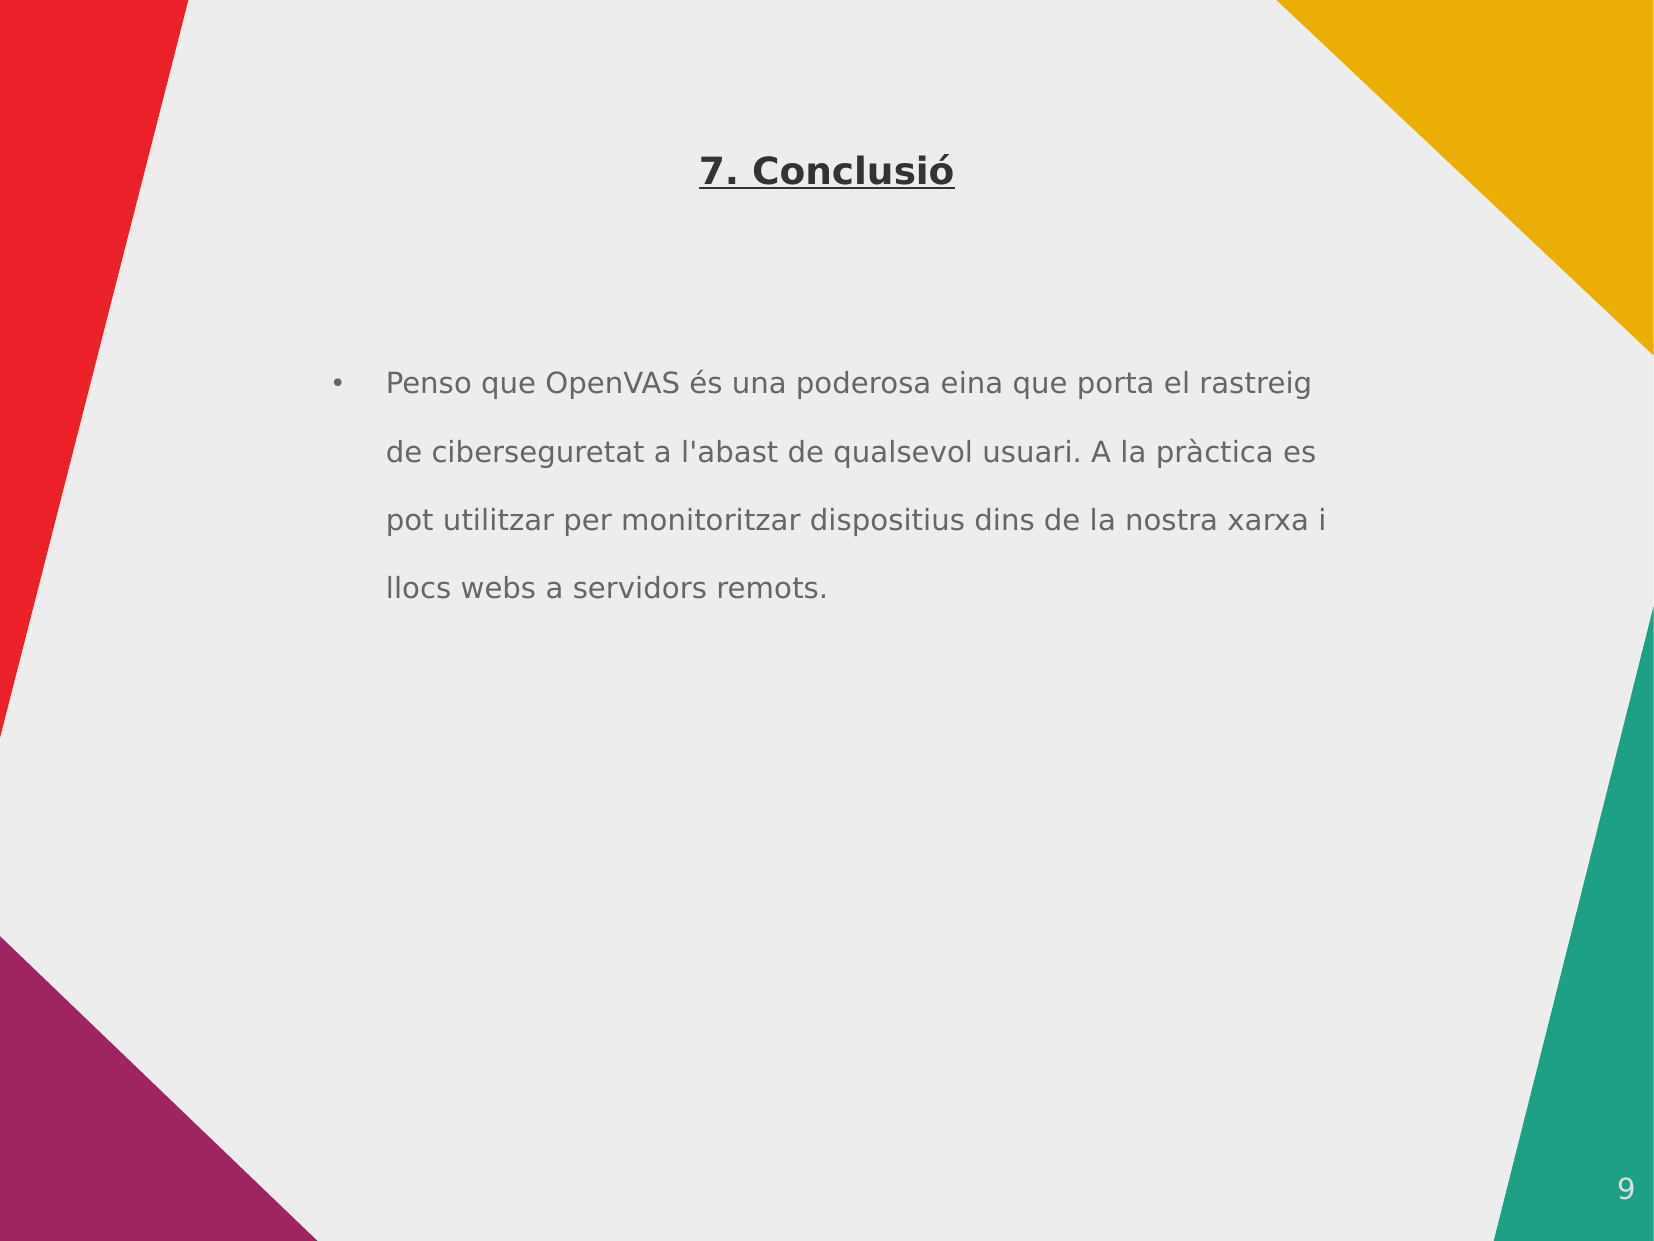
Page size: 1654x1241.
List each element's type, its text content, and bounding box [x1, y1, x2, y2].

title 7. Conclusió [114, 73, 1539, 271]
list Penso que OpenVAS és una poderosa eina que porta el rastreig de ciberseguretat a l'abast de qualsevol usuari. A la pràctica es pot utilitzar per monitoritzar dispositius dins de la nostra xarxa i llocs webs a servidors remots. [315, 332, 1341, 961]
